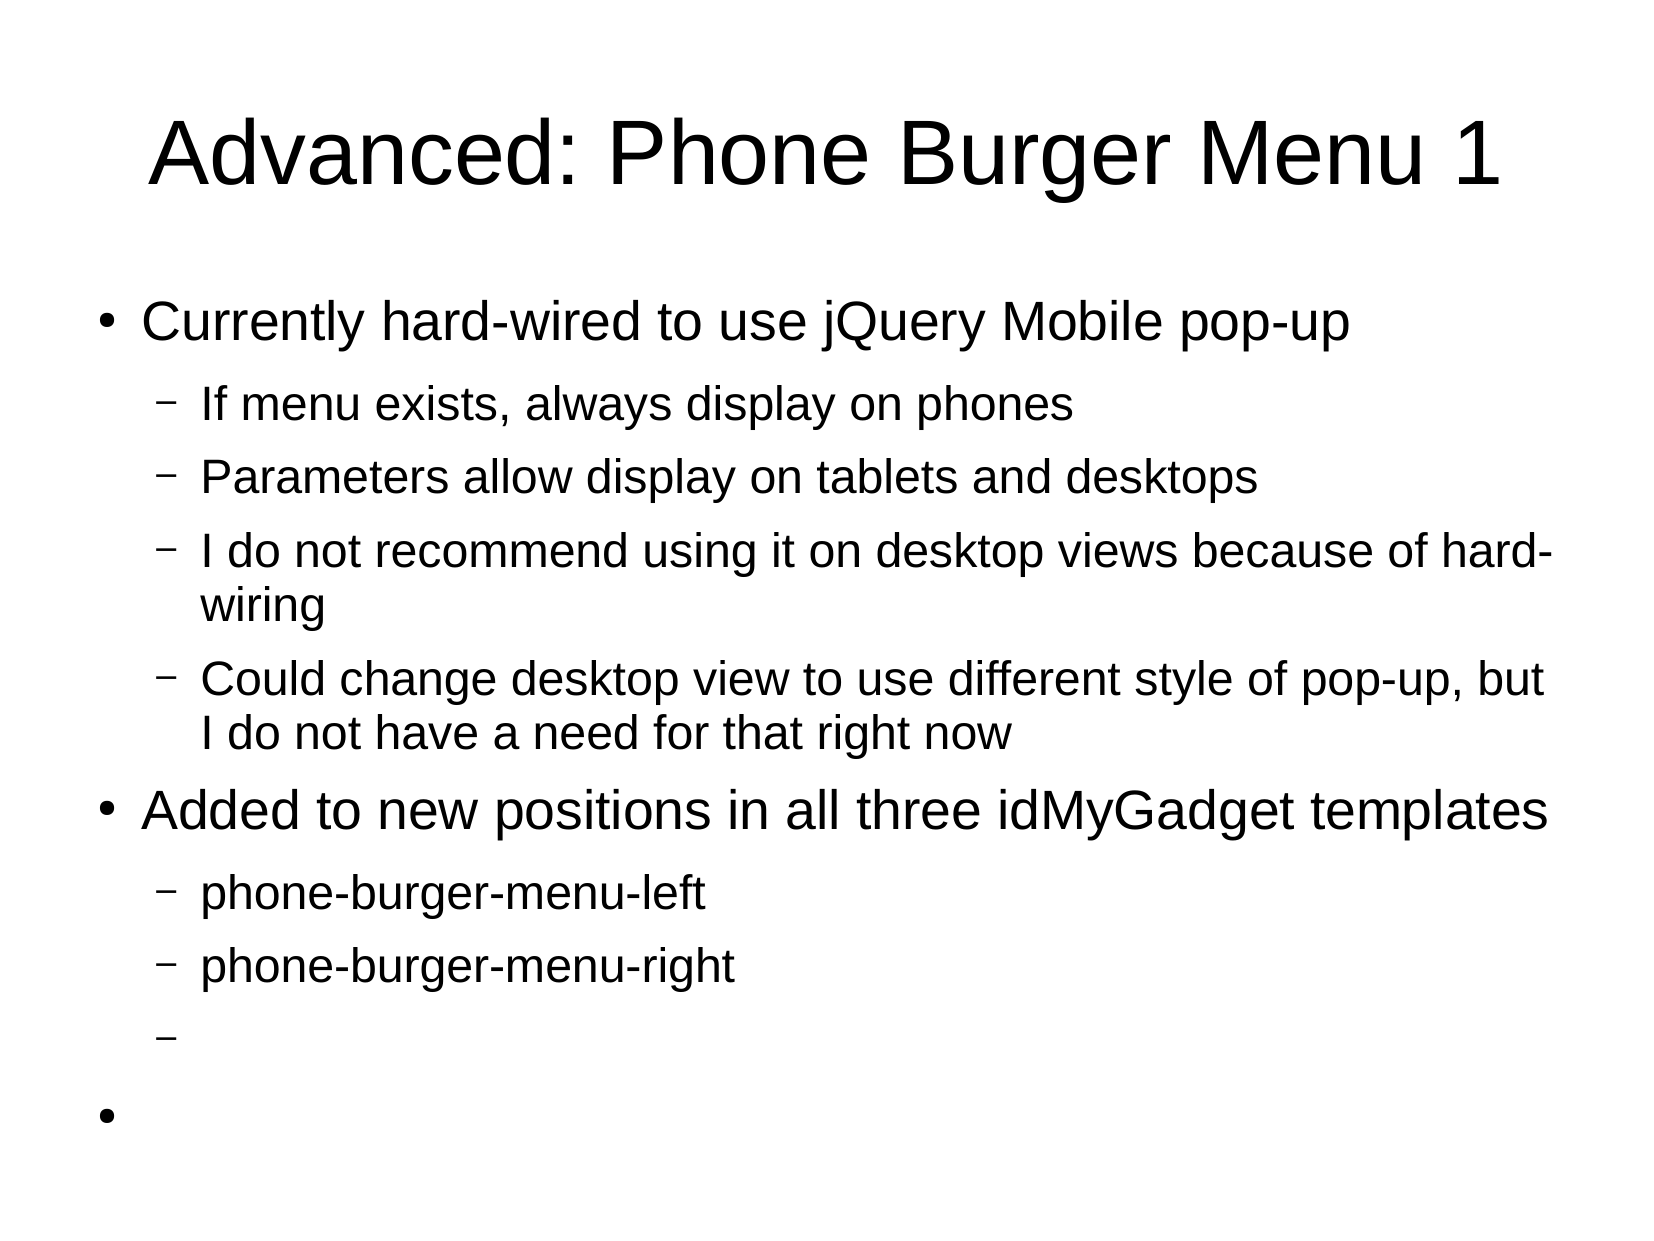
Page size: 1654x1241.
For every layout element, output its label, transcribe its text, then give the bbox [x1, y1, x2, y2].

title Advanced: Phone Burger Menu 1 [82, 49, 1571, 257]
list Currently hard-wired to use jQuery Mobile pop-up If menu exists, always display on phones Parameters allow display on tablets and desktops I do not recommend using it on desktop views because of hard-wiring Could change desktop view to use different style of pop-up, but I do not have a need for that right now Added to new positions in all three idMyGadget templates phone-burger-menu-left phone-burger-menu-right [82, 290, 1571, 1010]
